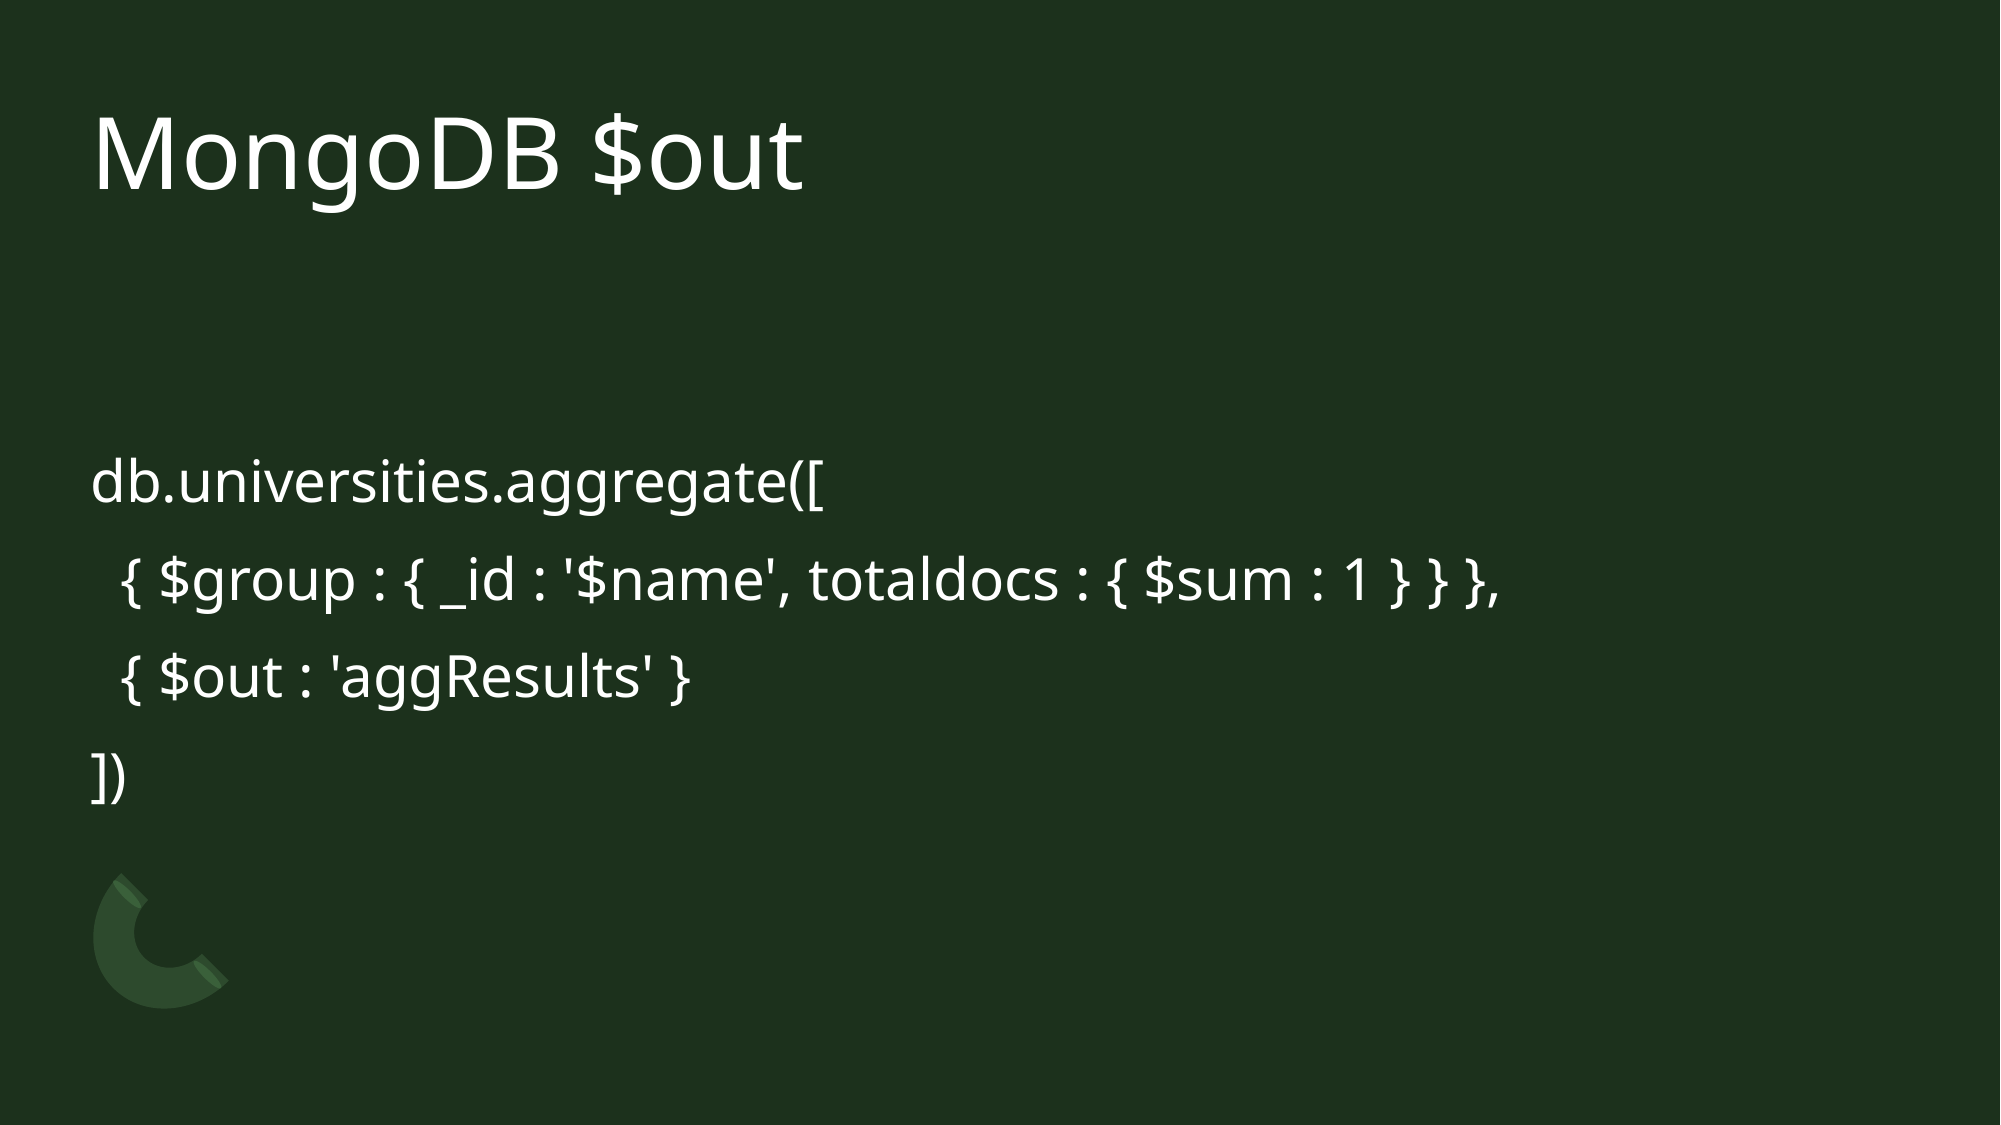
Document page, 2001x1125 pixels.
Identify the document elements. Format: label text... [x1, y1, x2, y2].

list db.universities.aggregate([ { $group : { _id : '$name', totaldocs : { $sum : 1 } } }, { $out : 'aggResults' } ]) [90, 346, 1910, 1000]
title MongoDB $out [90, 90, 1910, 309]
